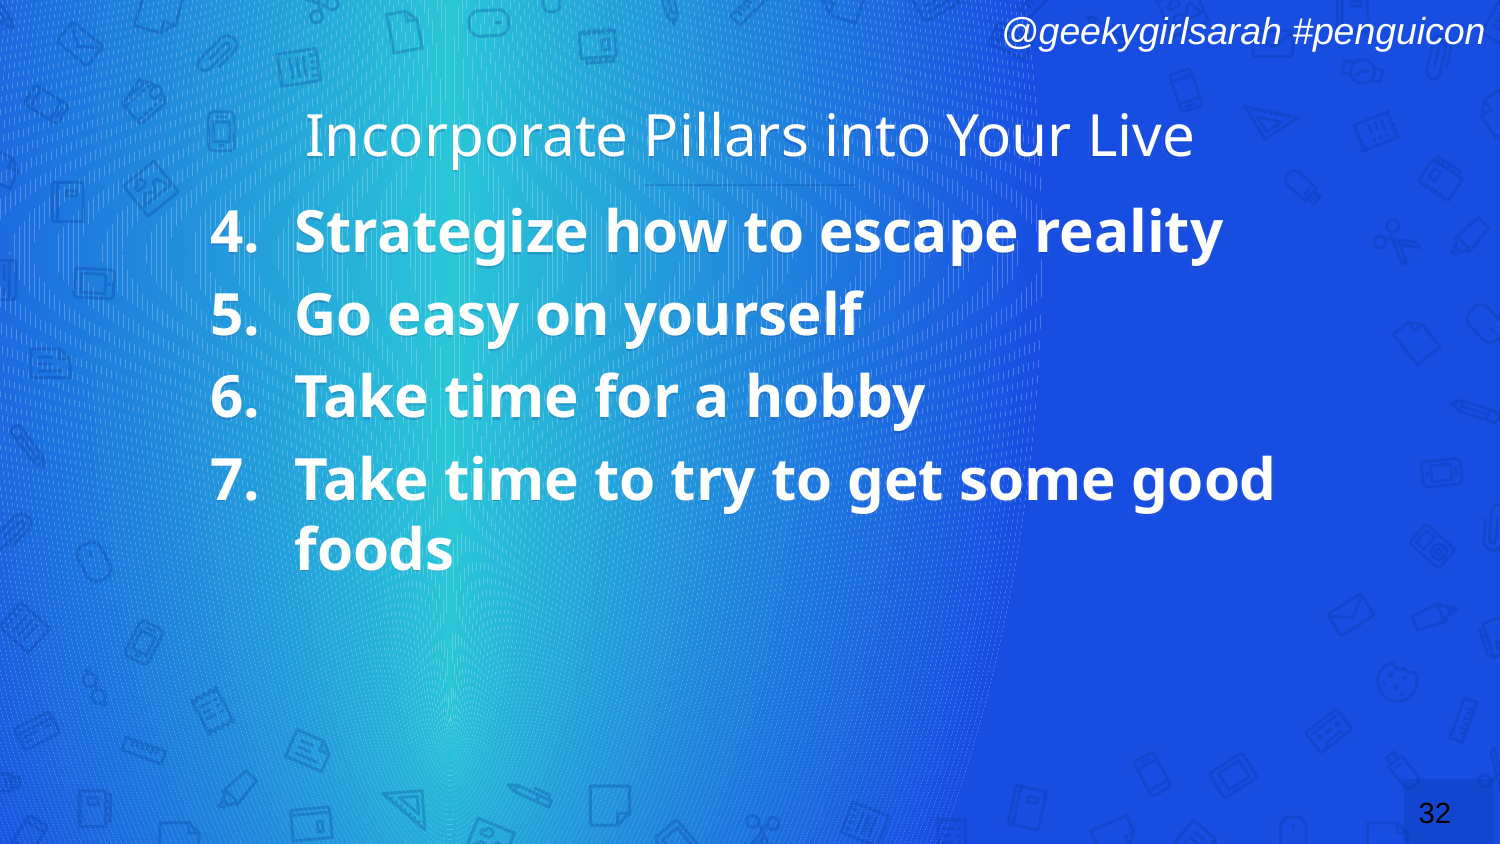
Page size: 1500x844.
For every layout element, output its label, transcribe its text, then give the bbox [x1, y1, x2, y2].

title Incorporate Pillars into Your Live [61, 61, 1439, 184]
slide_number <number> [1403, 779, 1494, 844]
list Strategize how to escape reality Go easy on yourself Take time for a hobby Take time to try to get some good foods [182, 179, 1388, 722]
